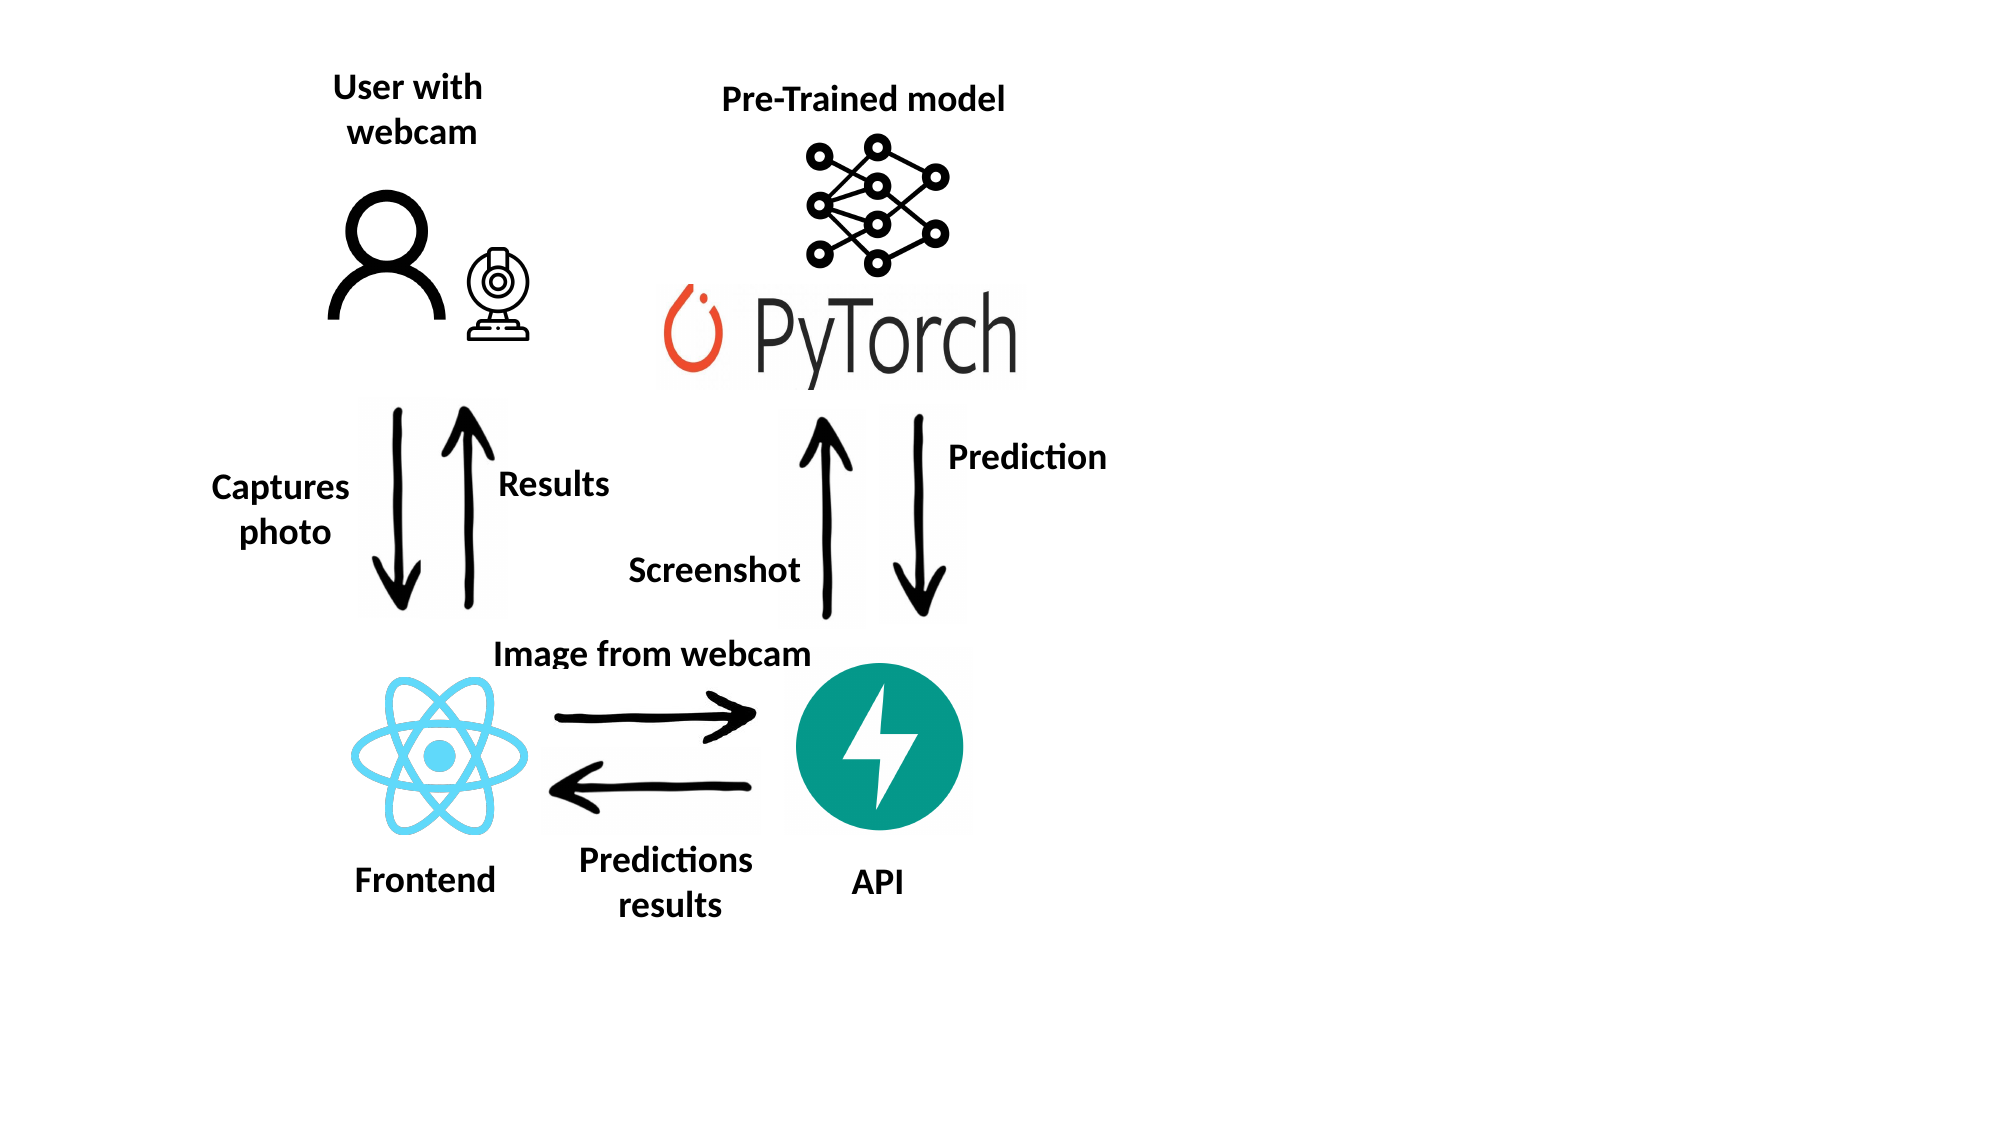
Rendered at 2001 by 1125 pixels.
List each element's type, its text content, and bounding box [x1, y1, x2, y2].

text_box Image from webcam [478, 621, 830, 683]
picture [349, 677, 530, 835]
text_box User with webcam [317, 54, 508, 161]
text_box API [836, 849, 921, 910]
picture [541, 669, 764, 835]
picture [292, 160, 545, 349]
picture [778, 409, 866, 629]
text_box Pre-Trained model [706, 66, 1026, 128]
picture [784, 647, 973, 835]
text_box Predictions results [563, 827, 778, 934]
picture [358, 397, 508, 619]
text_box Prediction [932, 424, 1124, 486]
text_box Frontend [340, 847, 513, 908]
picture [656, 284, 1027, 390]
text_box Results [482, 451, 635, 513]
text_box Screenshot [613, 537, 826, 599]
picture [804, 132, 951, 279]
picture [879, 404, 967, 624]
text_box Captures photo [196, 454, 375, 561]
